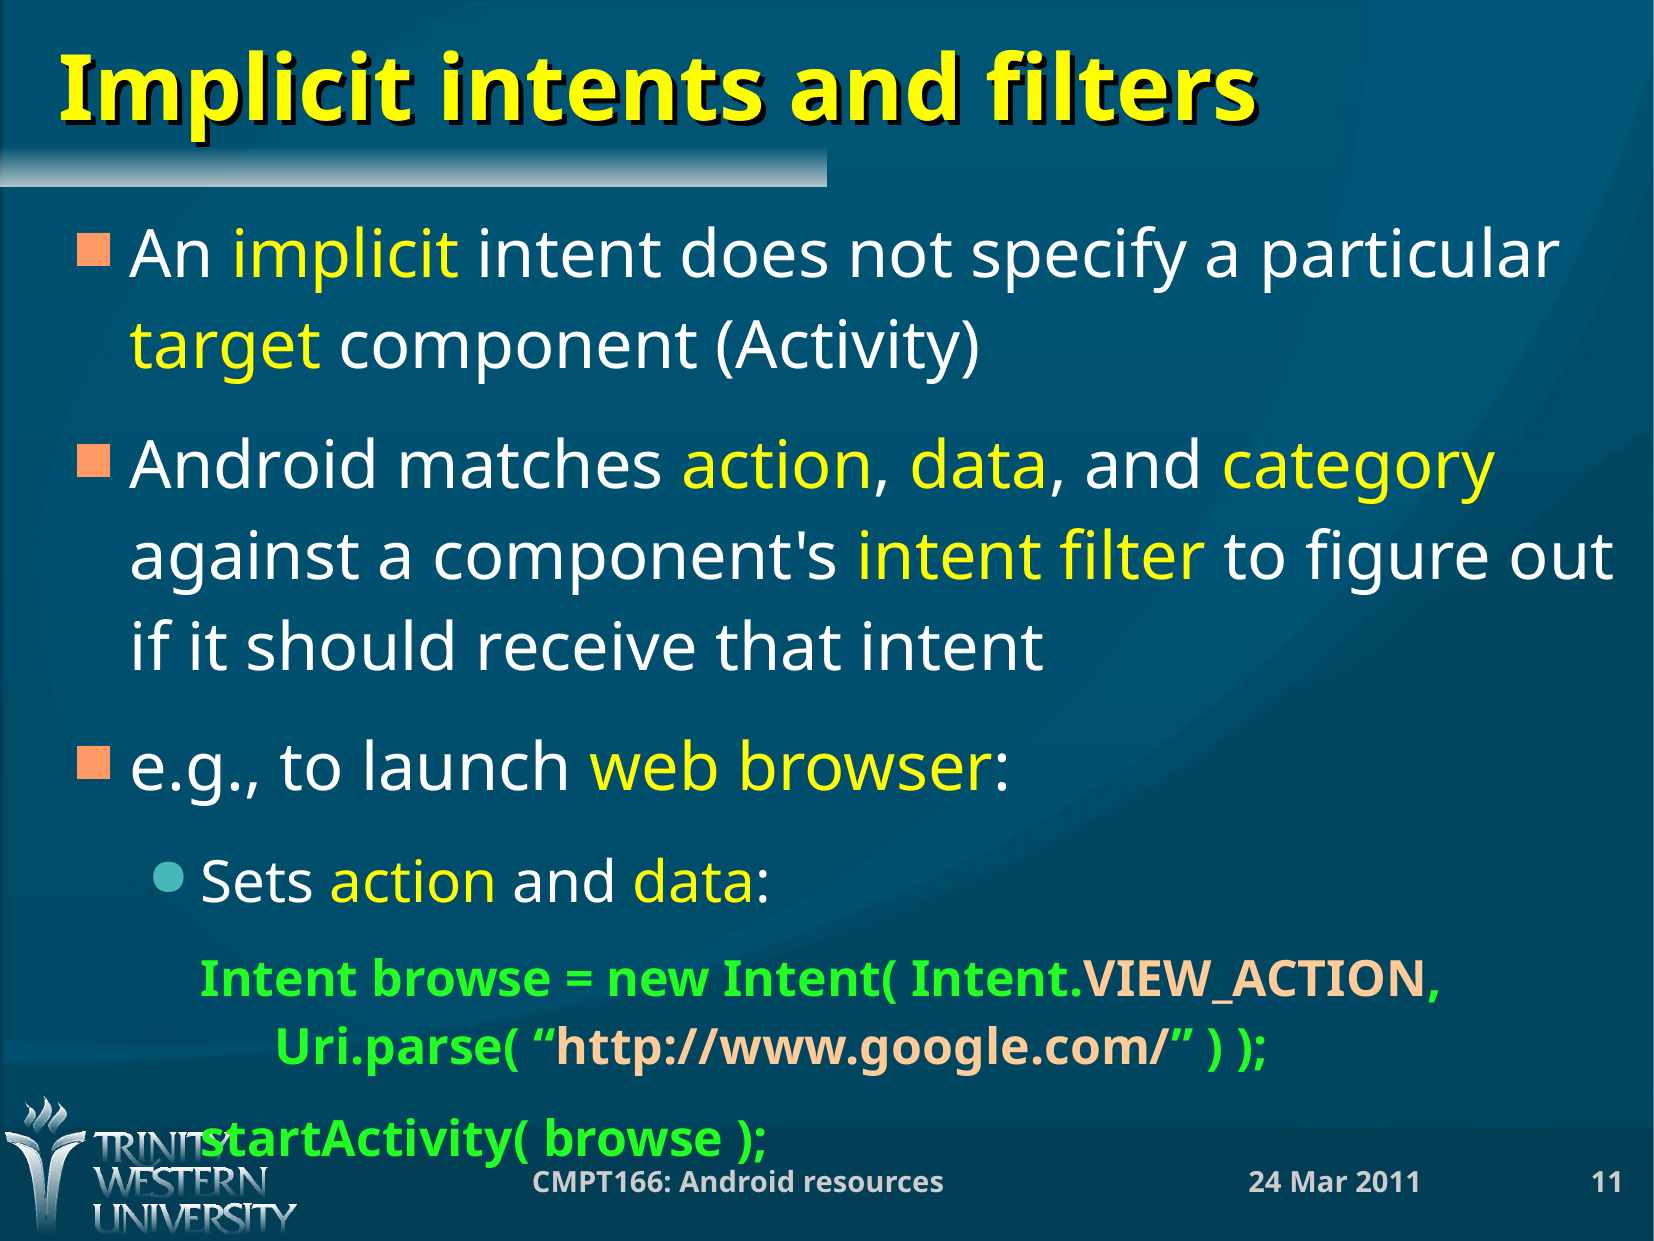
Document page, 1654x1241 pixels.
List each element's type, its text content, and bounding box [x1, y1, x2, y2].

list An implicit intent does not specify a particular target component (Activity) Android matches action, data, and category against a component's intent filter to figure out if it should receive that intent e.g., to launch web browser: Sets action and data: Intent browse = new Intent( Intent.VIEW_ACTION, Uri.parse( “http://www.google.com/” ) ); startActivity( browse ); [59, 206, 1625, 1052]
title Implicit intents and filters [59, 19, 1595, 148]
picture [38, 1227, 54, 1232]
